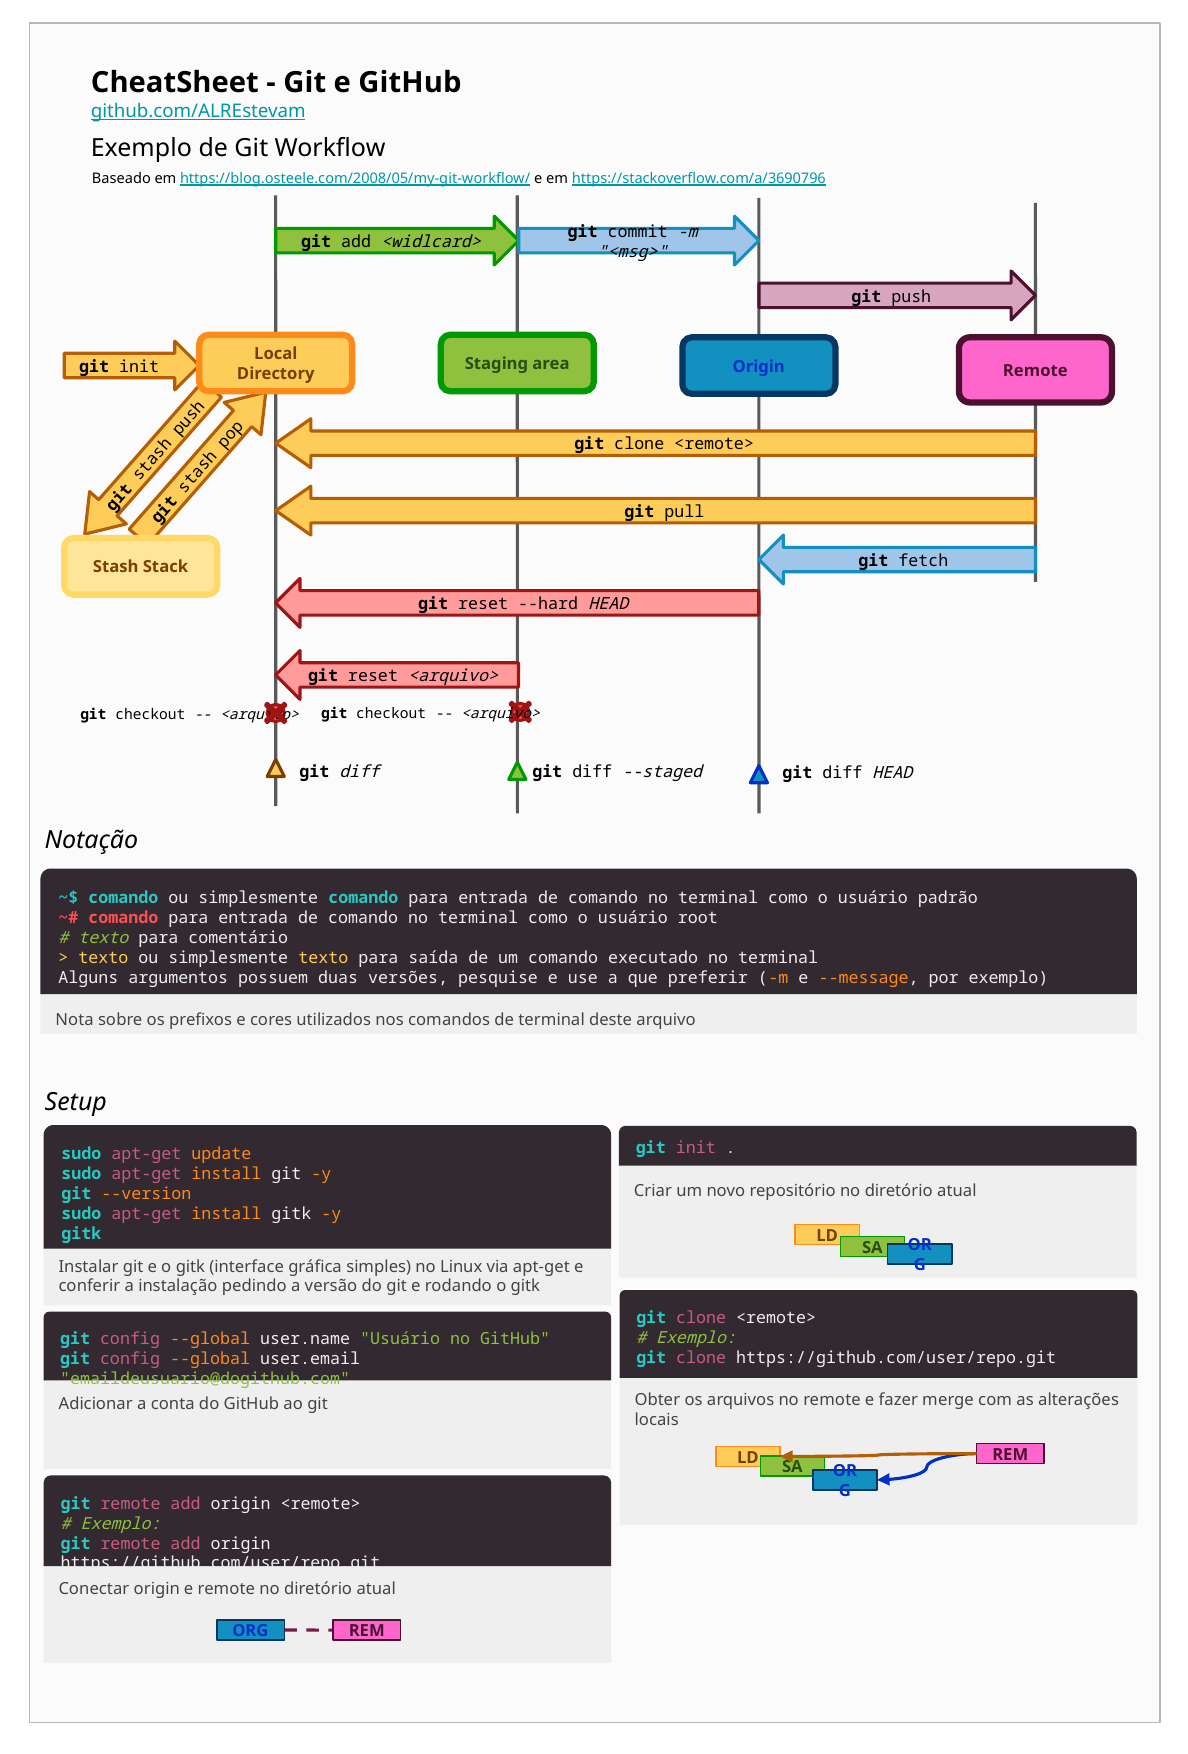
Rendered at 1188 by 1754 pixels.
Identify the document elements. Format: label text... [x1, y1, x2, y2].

text_box git config --global user.name "Usuário no GitHub" git config --global user.email "emaildeusuario@dogithub.com" [43, 1311, 612, 1381]
text_box [265, 703, 286, 723]
text_box SA [760, 1456, 825, 1477]
text_box SA [840, 1236, 905, 1257]
text_box Remote [958, 337, 1112, 403]
text_box [267, 759, 284, 777]
text_box REM [976, 1443, 1045, 1464]
text_box Local Directory [199, 334, 353, 392]
text_box Staging area [440, 334, 594, 392]
text_box git stash pop [129, 392, 266, 538]
text_box LD [795, 1224, 860, 1245]
text_box git clone <remote> [275, 418, 1036, 468]
text_box Origin [682, 337, 836, 394]
text_box Instalar git e o gitk (interface gráfica simples) no Linux via apt-get e conferir a instalação pedindo a versão do git e rodando o gitk [43, 1249, 612, 1306]
text_box git remote add origin <remote> # Exemplo: git remote add origin https://github.com/user/repo.git [43, 1475, 612, 1567]
text_box git commit -m "<msg>" [518, 216, 759, 266]
text_box Stash Stack [64, 538, 218, 595]
text_box git checkout -- <arquivo> [306, 698, 568, 728]
text_box Adicionar a conta do GitHub ao git [43, 1381, 612, 1469]
text_box LD [716, 1446, 781, 1467]
text_box [508, 762, 517, 780]
text_box ORG [887, 1243, 952, 1264]
text_box git diff HEAD [767, 755, 930, 788]
text_box git diff [284, 754, 432, 787]
text_box CheatSheet - Git e GitHub github.com/ALREstevam [75, 48, 666, 116]
text_box Setup [29, 1070, 619, 1115]
text_box Conectar origin e remote no diretório atual [43, 1567, 612, 1663]
text_box ORG [216, 1620, 285, 1641]
text_box sudo apt-get update sudo apt-get install git -y git --version sudo apt-get install gitk -y gitk [43, 1125, 612, 1249]
text_box git fetch [758, 535, 1036, 584]
text_box git add <widlcard> [275, 216, 518, 266]
text_box git push [758, 270, 1036, 320]
text_box Obter os arquivos no remote e fazer merge com as alterações locais [619, 1378, 1138, 1525]
text_box Baseado em https://blog.osteele.com/2008/05/my-git-workflow/ e em https://stackoverflow.com/a/3690796 [76, 153, 1125, 188]
text_box git diff --staged [517, 754, 725, 787]
text_box Notação [29, 808, 619, 853]
text_box Exemplo de Git Workflow [75, 116, 666, 161]
text_box [750, 765, 767, 783]
text_box git reset <arquivo> [275, 650, 519, 699]
text_box Nota sobre os prefixos e cores utilizados nos comandos de terminal deste arquivo [40, 995, 1137, 1034]
text_box REM [333, 1620, 401, 1641]
text_box ORG [812, 1469, 878, 1490]
text_box git stash push [84, 385, 222, 535]
text_box git init [64, 341, 199, 390]
text_box git clone <remote> # Exemplo: git clone https://github.com/user/repo.git [619, 1289, 1138, 1378]
text_box git reset --hard HEAD [275, 578, 759, 628]
text_box git pull [275, 486, 1036, 536]
text_box ~$ comando ou simplesmente comando para entrada de comando no terminal como o usuário padrão ~# comando para entrada de comando no terminal como o usuário root # texto para comentário > texto ou simplesmente texto para saída de um comando executado no terminal Alguns argumentos possuem duas versões, pesquise e use a que preferir (-m e --message, por exemplo) [40, 868, 1137, 995]
text_box git checkout -- <arquivo> [65, 699, 318, 729]
text_box git init . [618, 1125, 1137, 1166]
text_box Criar um novo repositório no diretório atual [618, 1166, 1137, 1278]
